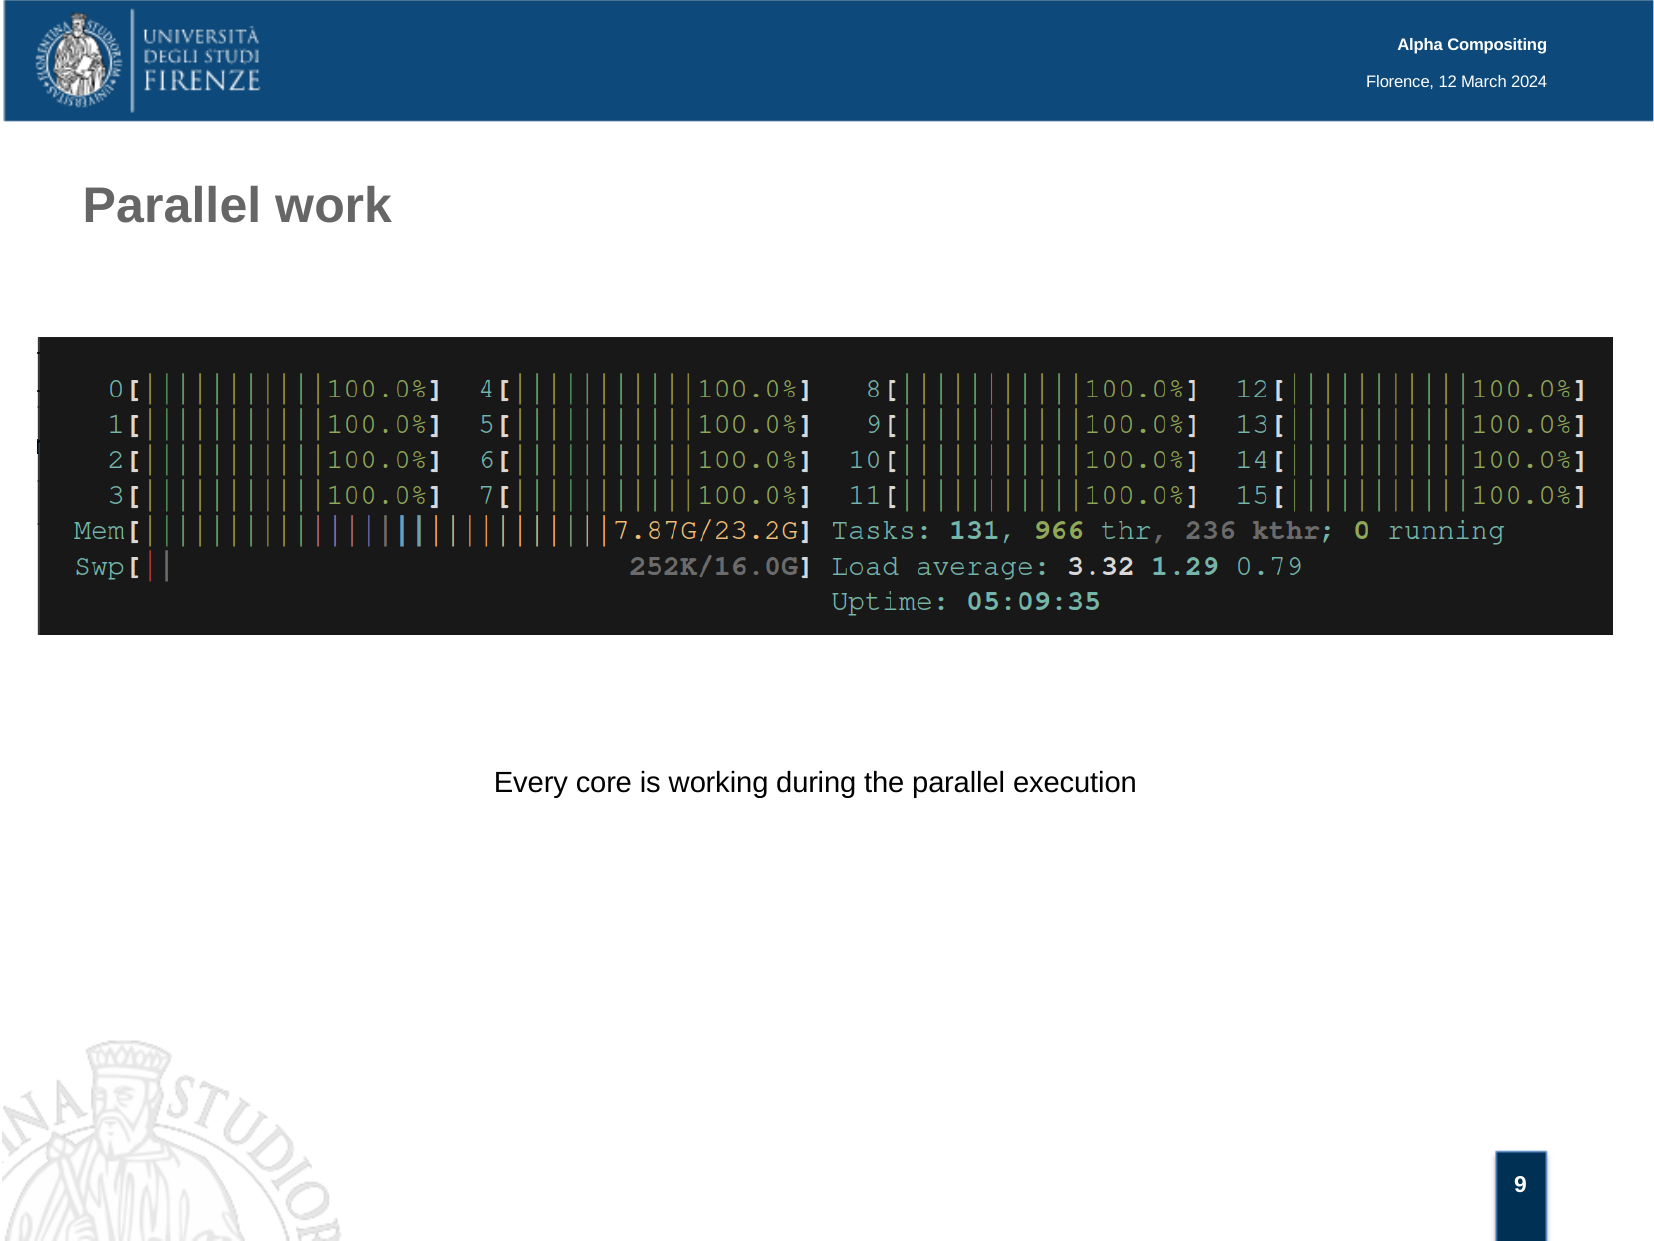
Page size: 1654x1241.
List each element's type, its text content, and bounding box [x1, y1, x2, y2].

text_box Parallel work [82, 148, 945, 296]
text_box Alpha Compositing Florence, 12 March 2024 [685, 24, 1548, 102]
text_box Every core is working during the parallel execution [112, 750, 1518, 815]
picture [2, 0, 1654, 1241]
text_box <number> [1505, 1160, 1536, 1208]
